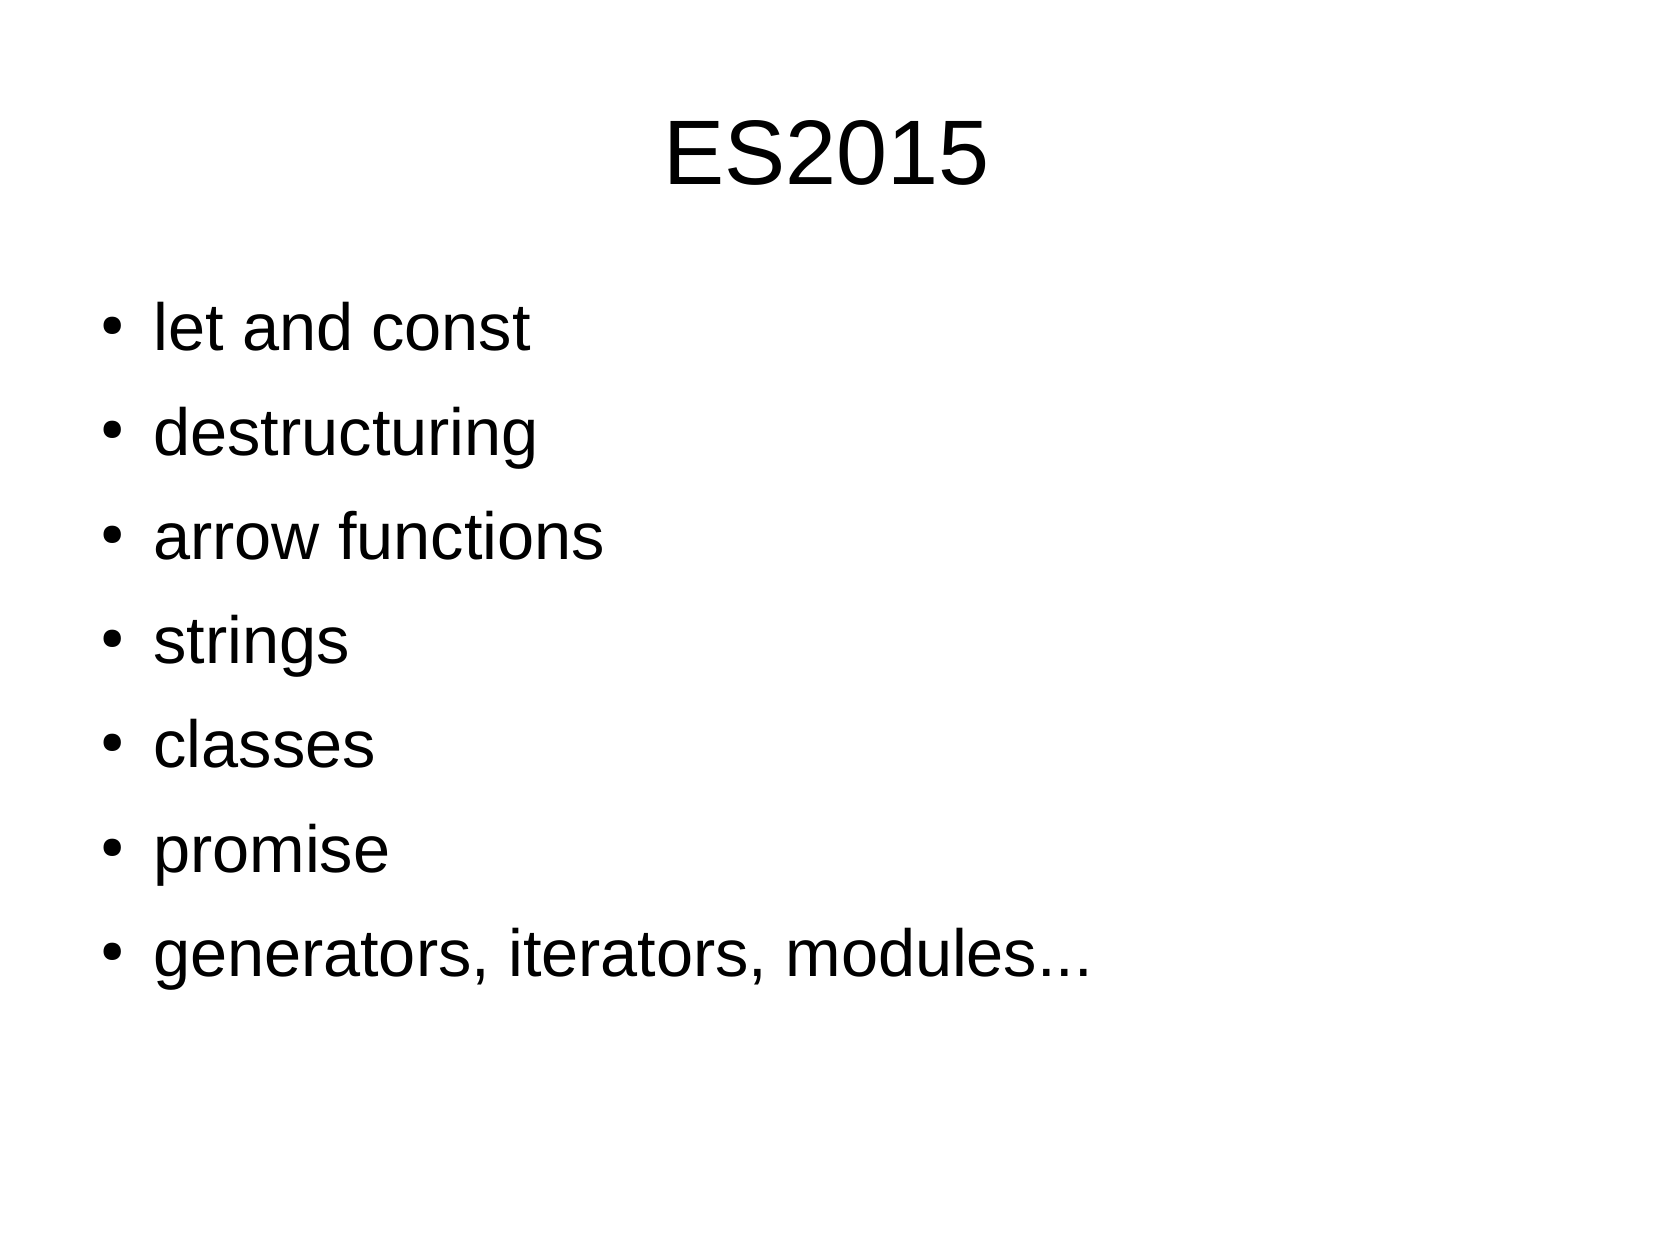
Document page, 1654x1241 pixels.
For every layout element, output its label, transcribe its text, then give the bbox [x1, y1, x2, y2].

title ES2015 [82, 49, 1571, 257]
list let and const destructuring arrow functions strings classes promise generators, iterators, modules... [82, 290, 1571, 1010]
